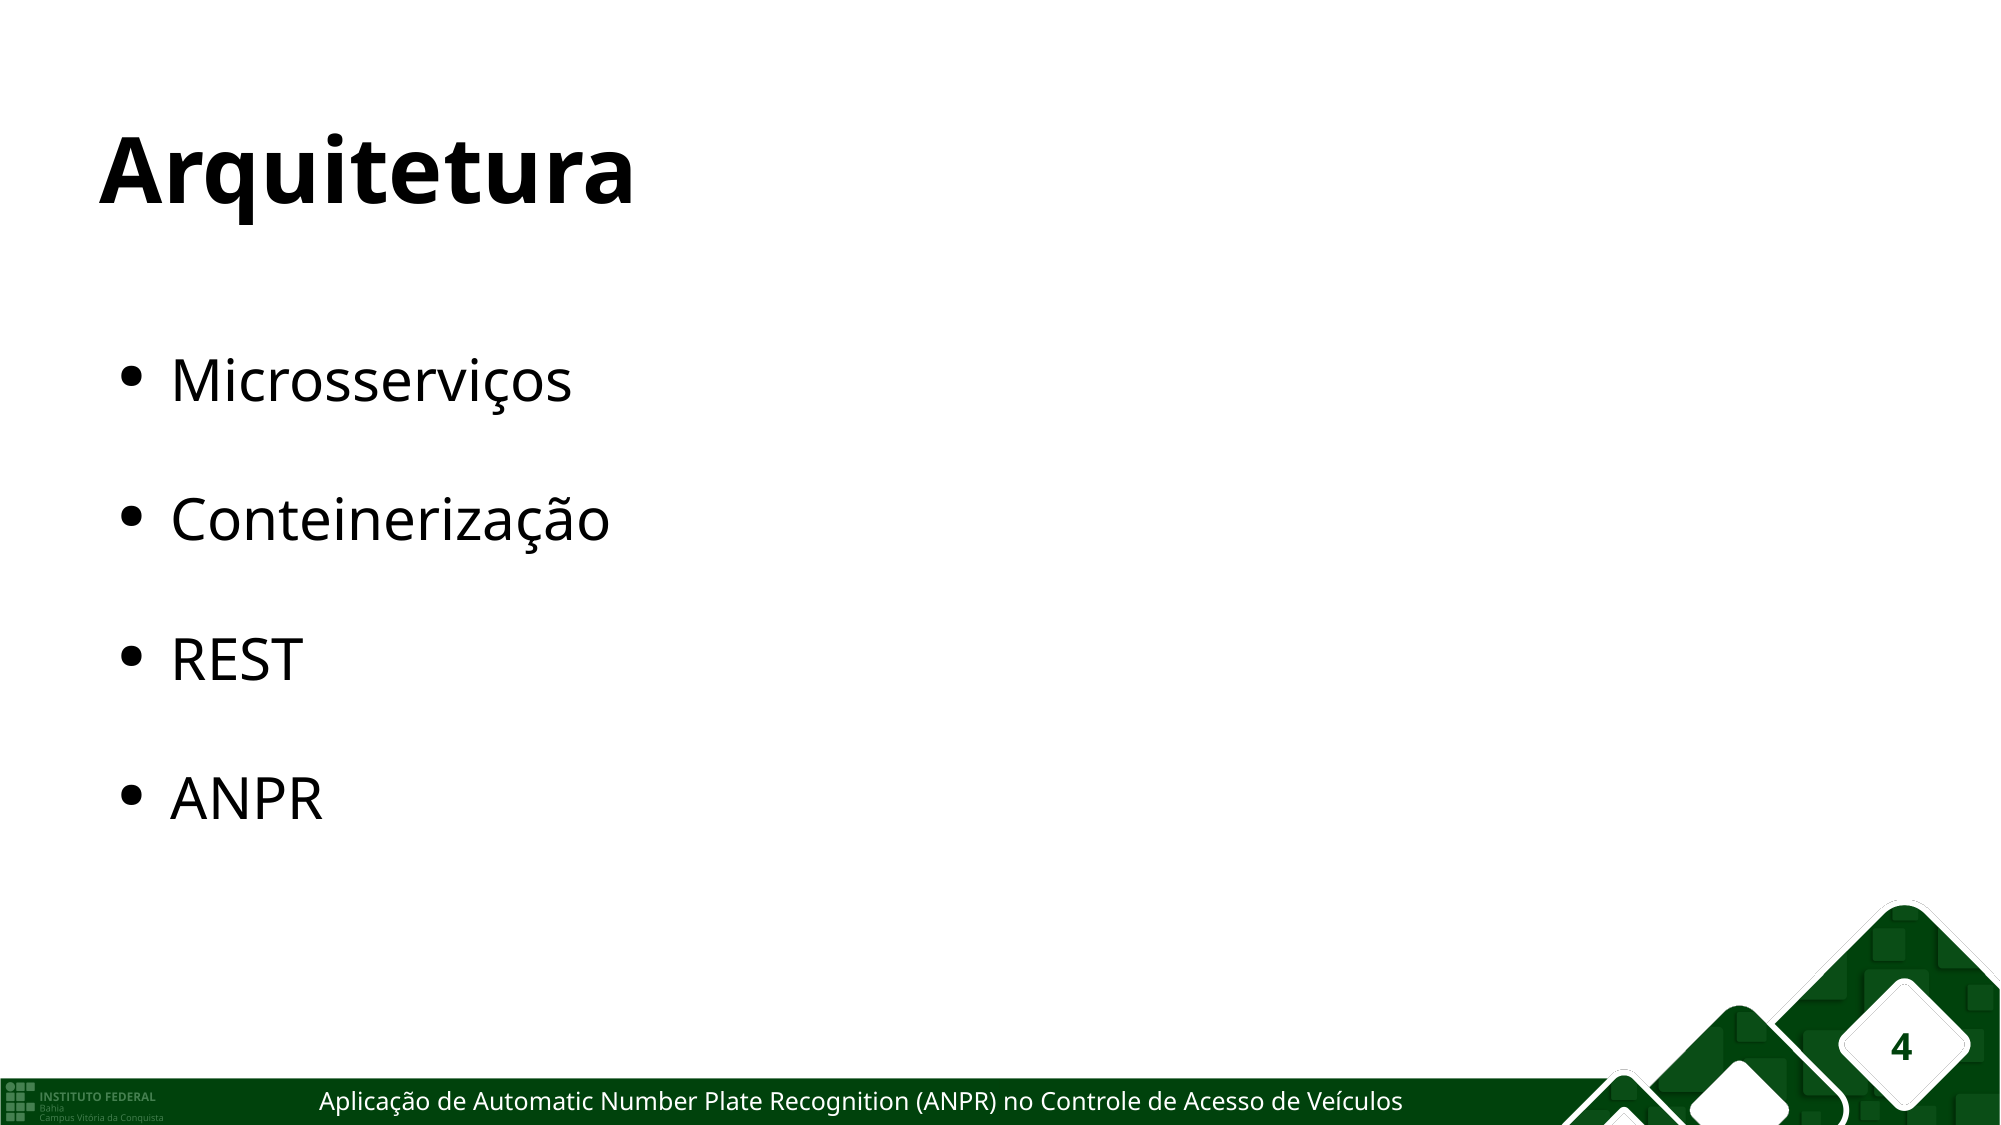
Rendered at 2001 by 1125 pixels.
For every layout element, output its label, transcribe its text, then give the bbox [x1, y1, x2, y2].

list Microsserviços Conteinerização REST ANPR [99, 299, 1900, 1014]
picture [0, 900, 2000, 1125]
title Arquitetura [99, 59, 1900, 277]
